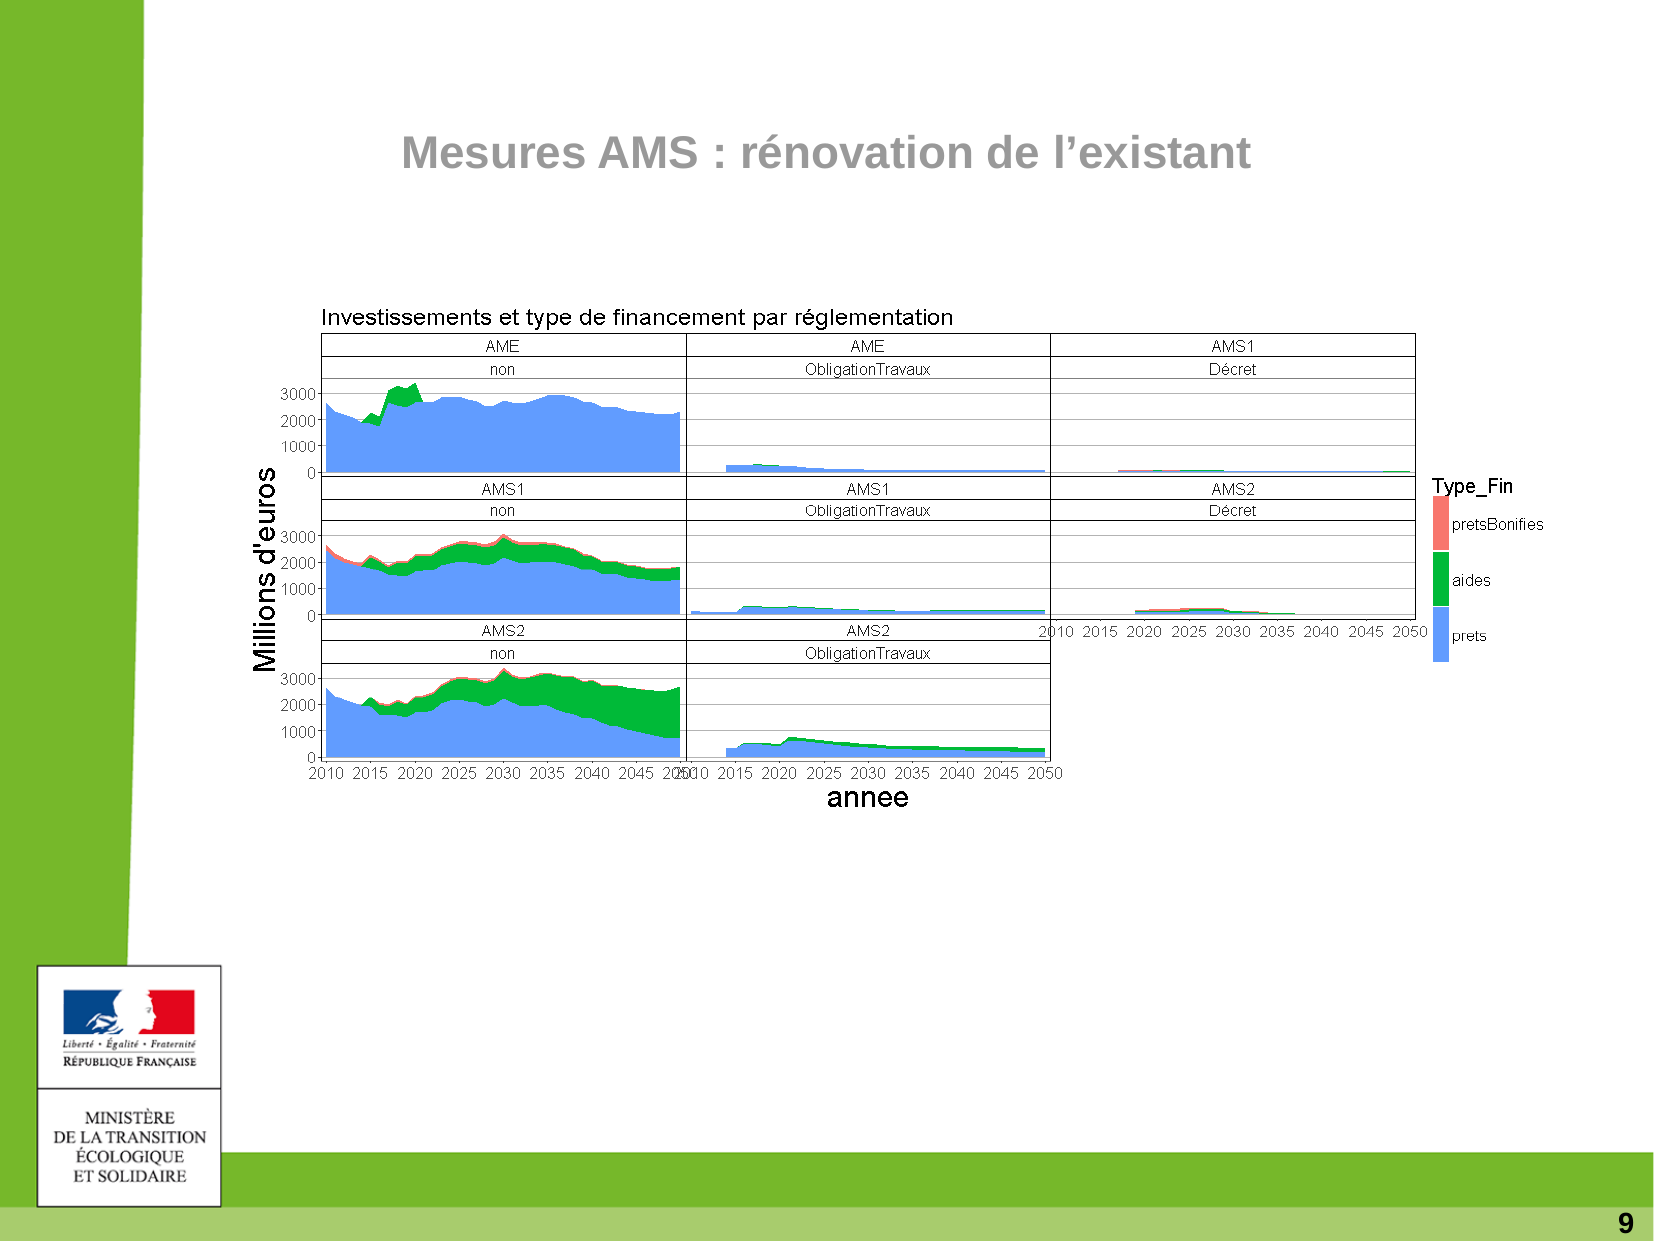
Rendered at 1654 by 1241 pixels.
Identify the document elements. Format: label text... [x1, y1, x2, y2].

picture [0, 0, 1654, 1241]
title Mesures AMS : rénovation de l’existant [82, 49, 1571, 257]
